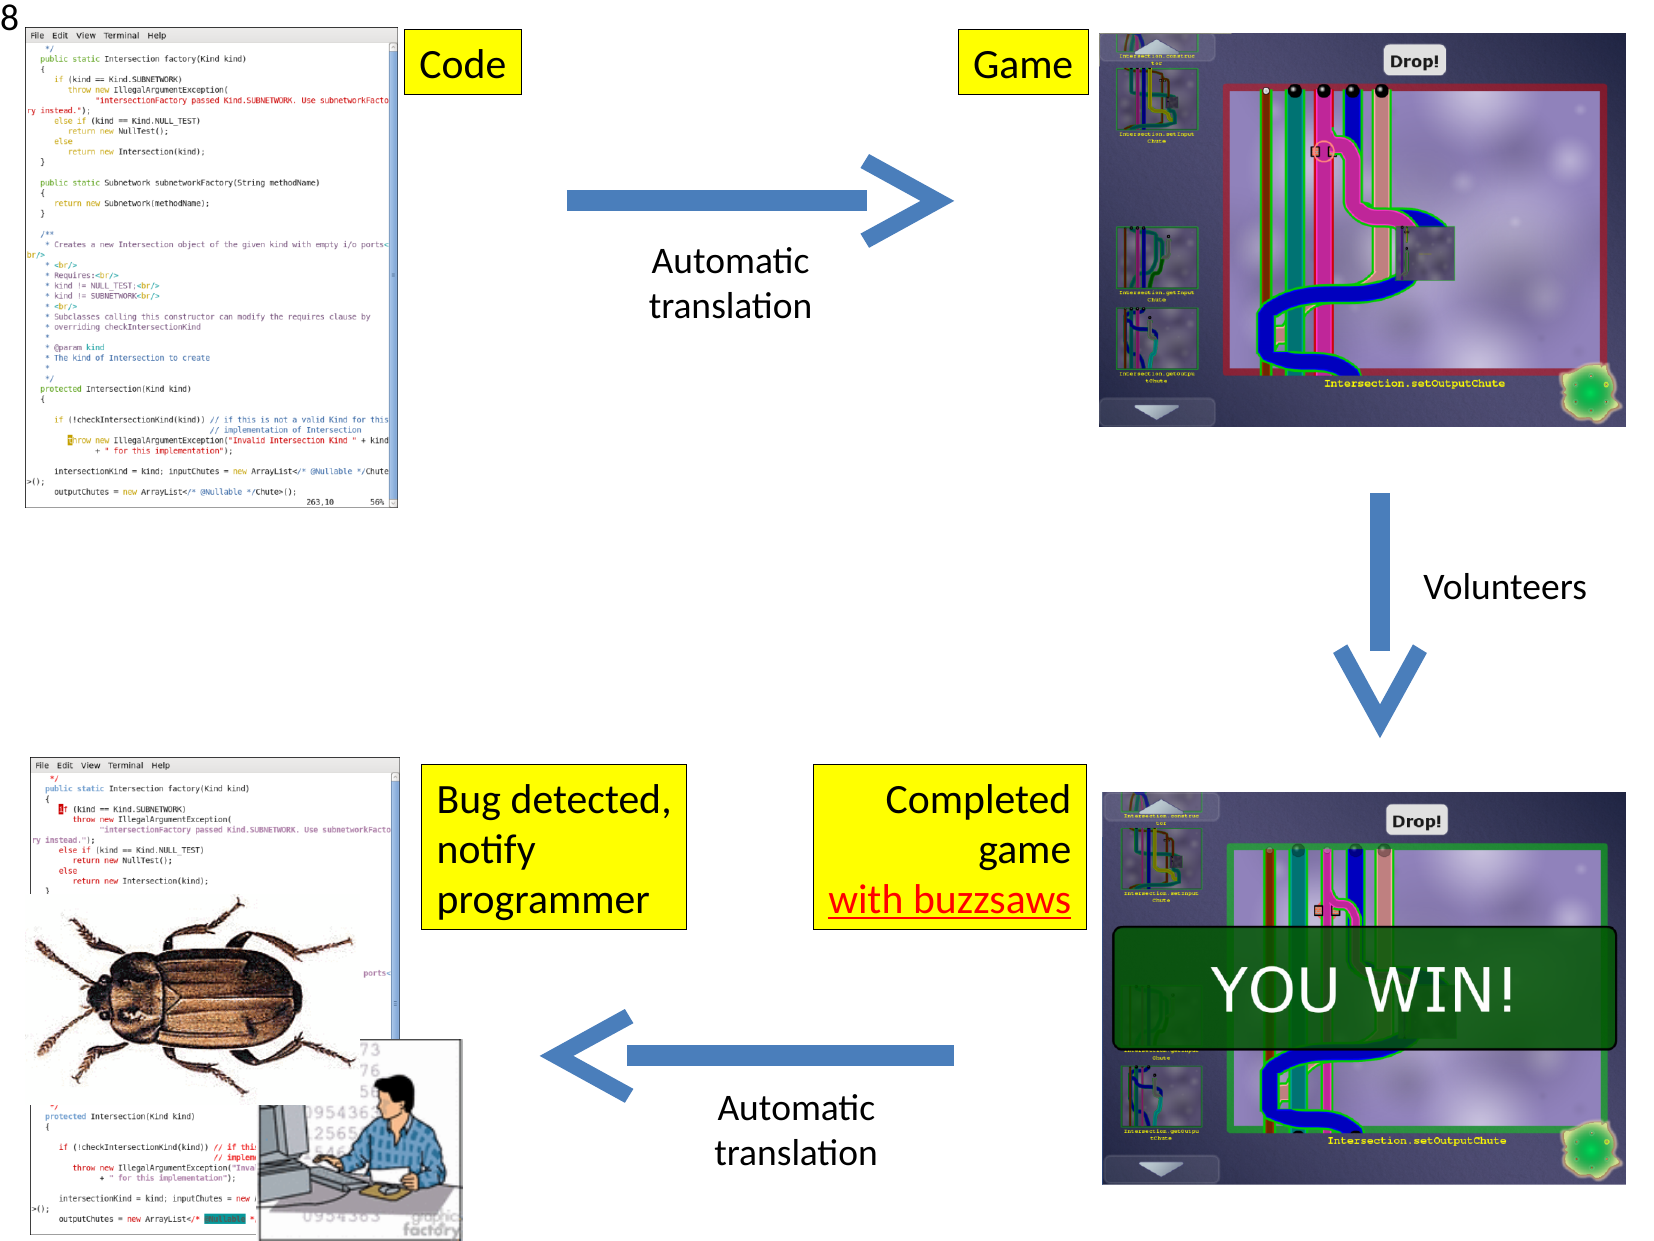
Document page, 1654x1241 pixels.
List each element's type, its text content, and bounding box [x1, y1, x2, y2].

text_box Bug detected, notify programmer [421, 764, 687, 930]
picture [25, 27, 398, 508]
text_box Automatic translation [699, 1075, 893, 1181]
text_box Automatic translation [633, 228, 828, 334]
picture [1102, 792, 1626, 1185]
text_box Volunteers [1408, 554, 1603, 615]
text_box Code [404, 29, 522, 95]
picture [25, 757, 463, 1241]
text_box Game [958, 29, 1089, 95]
picture [1099, 33, 1626, 428]
text_box Completed game with buzzsaws [813, 764, 1087, 930]
